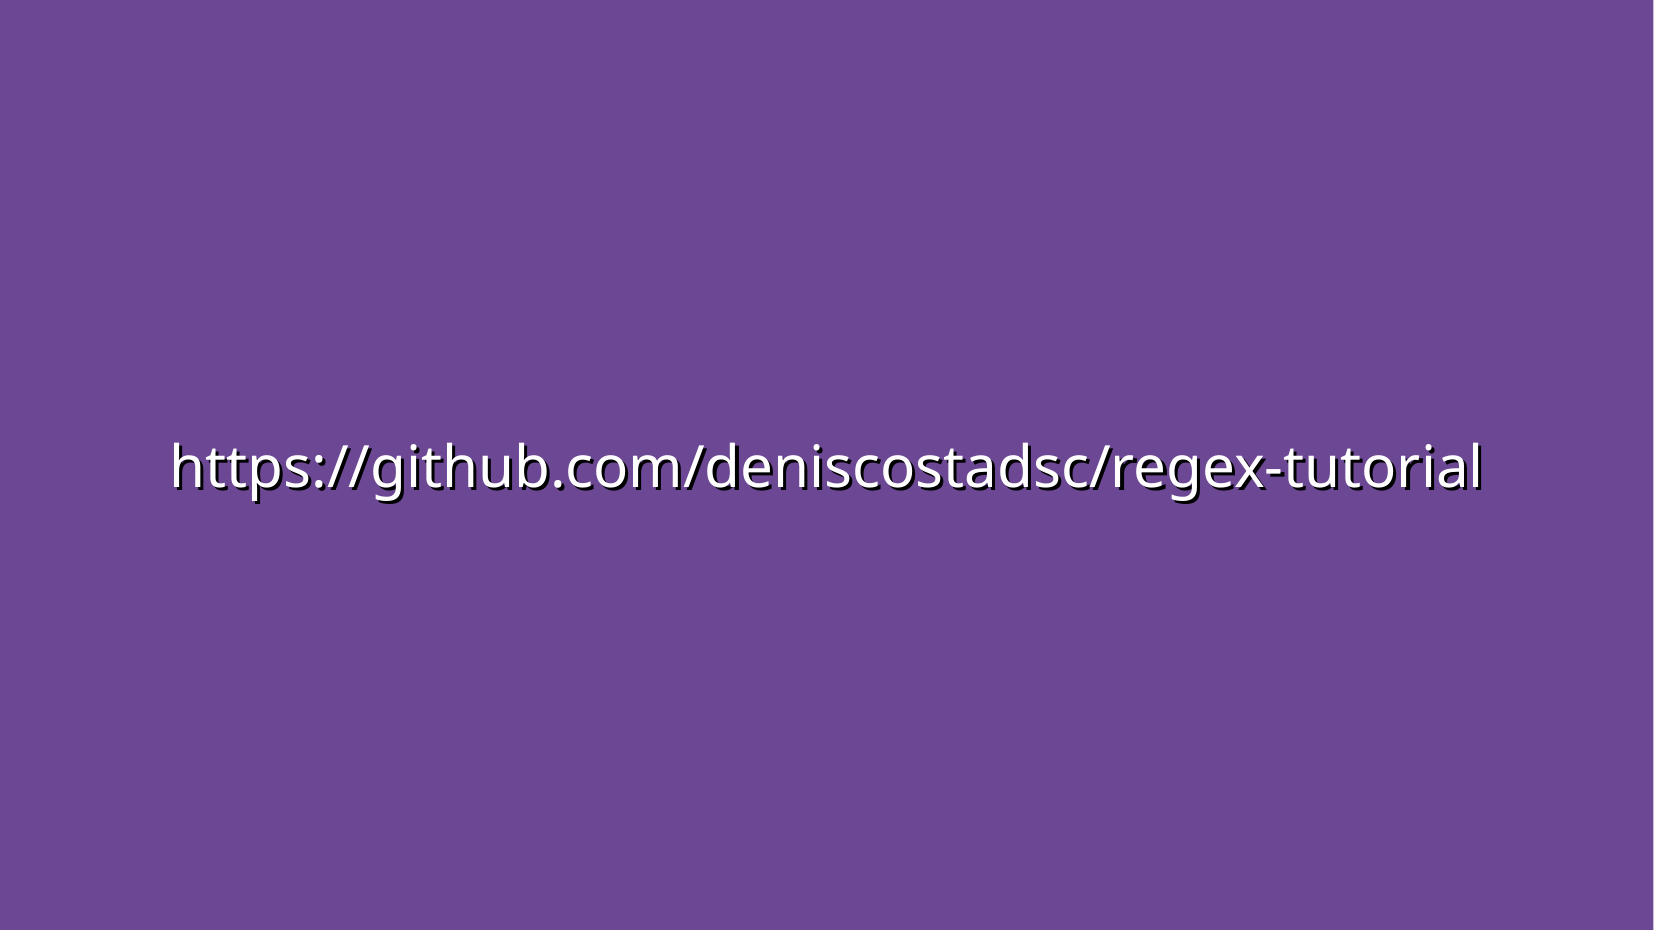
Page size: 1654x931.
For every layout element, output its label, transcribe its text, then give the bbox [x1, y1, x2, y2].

subtitle https://github.com/deniscostadsc/regex-tutorial [82, 105, 1571, 826]
